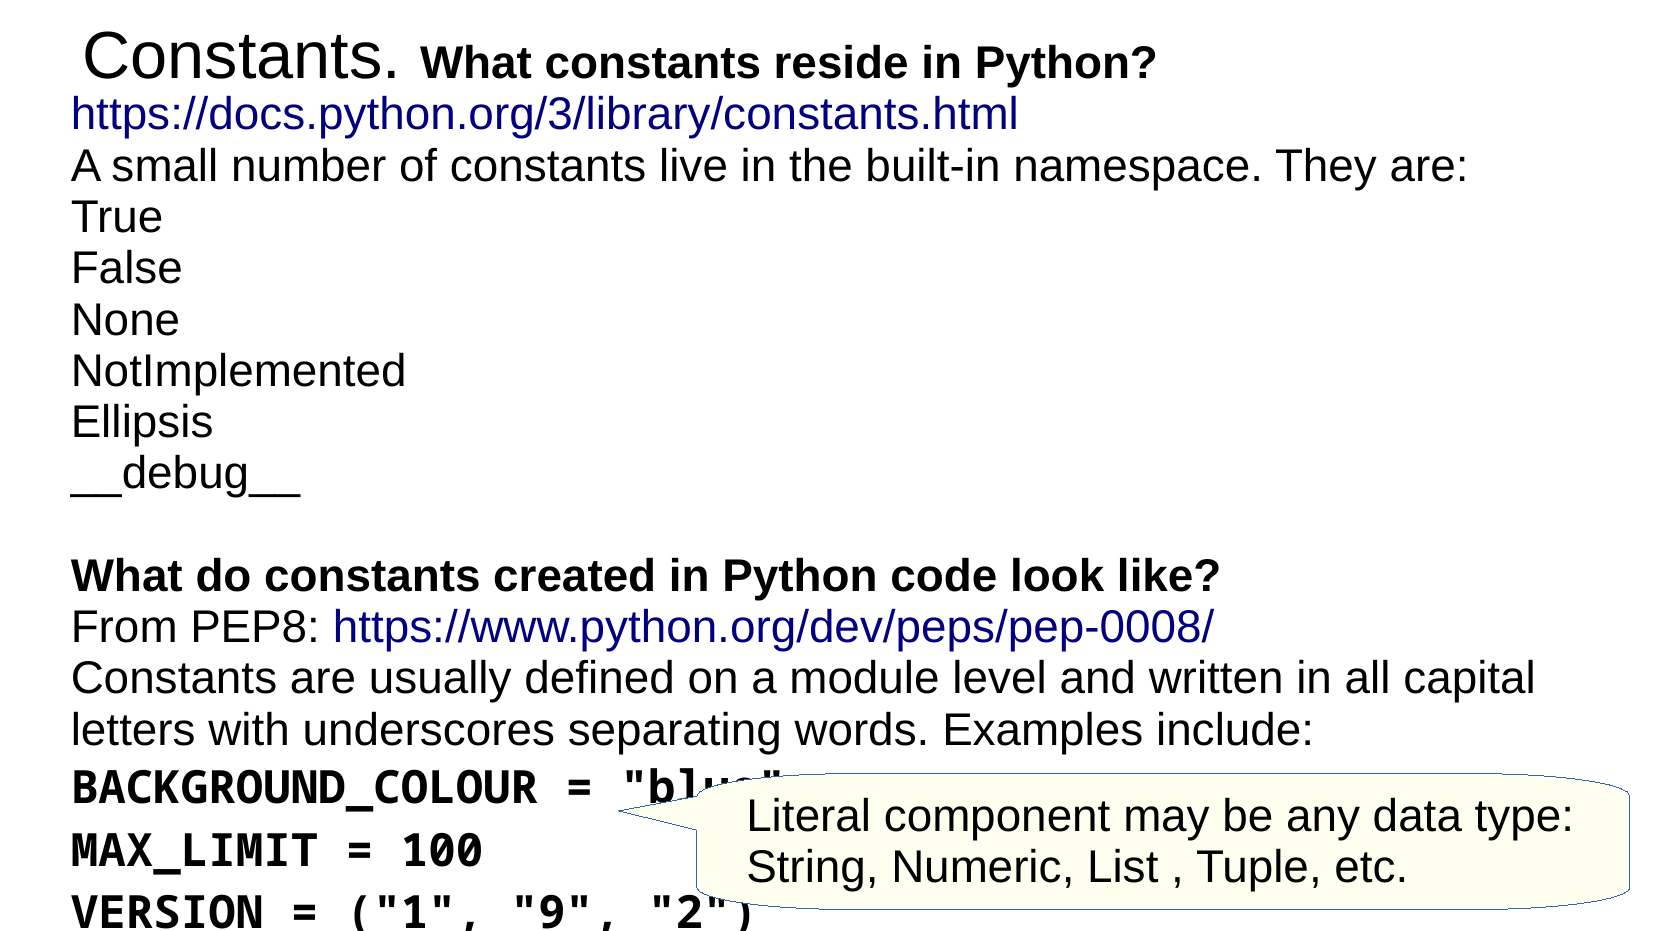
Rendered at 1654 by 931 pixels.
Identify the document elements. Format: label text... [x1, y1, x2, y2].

text_box Literal component may be any data type: String, Numeric, List , Tuple, etc. [618, 773, 1630, 910]
title Constants. What constants reside in Python? [82, 10, 1571, 88]
text_box https://docs.python.org/3/library/constants.html A small number of constants live in the built-in namespace. They are: True False None NotImplemented Ellipsis __debug__ What do constants created in Python code look like? From PEP8: https://www.python.org/dev/peps/pep-0008/ Constants are usually defined on a module level and written in all capital letters with underscores separating words. Examples include: BACKGROUND_COLOUR = "blue" MAX_LIMIT = 100 VERSION = ("1", "9", "2") [70, 88, 1642, 910]
